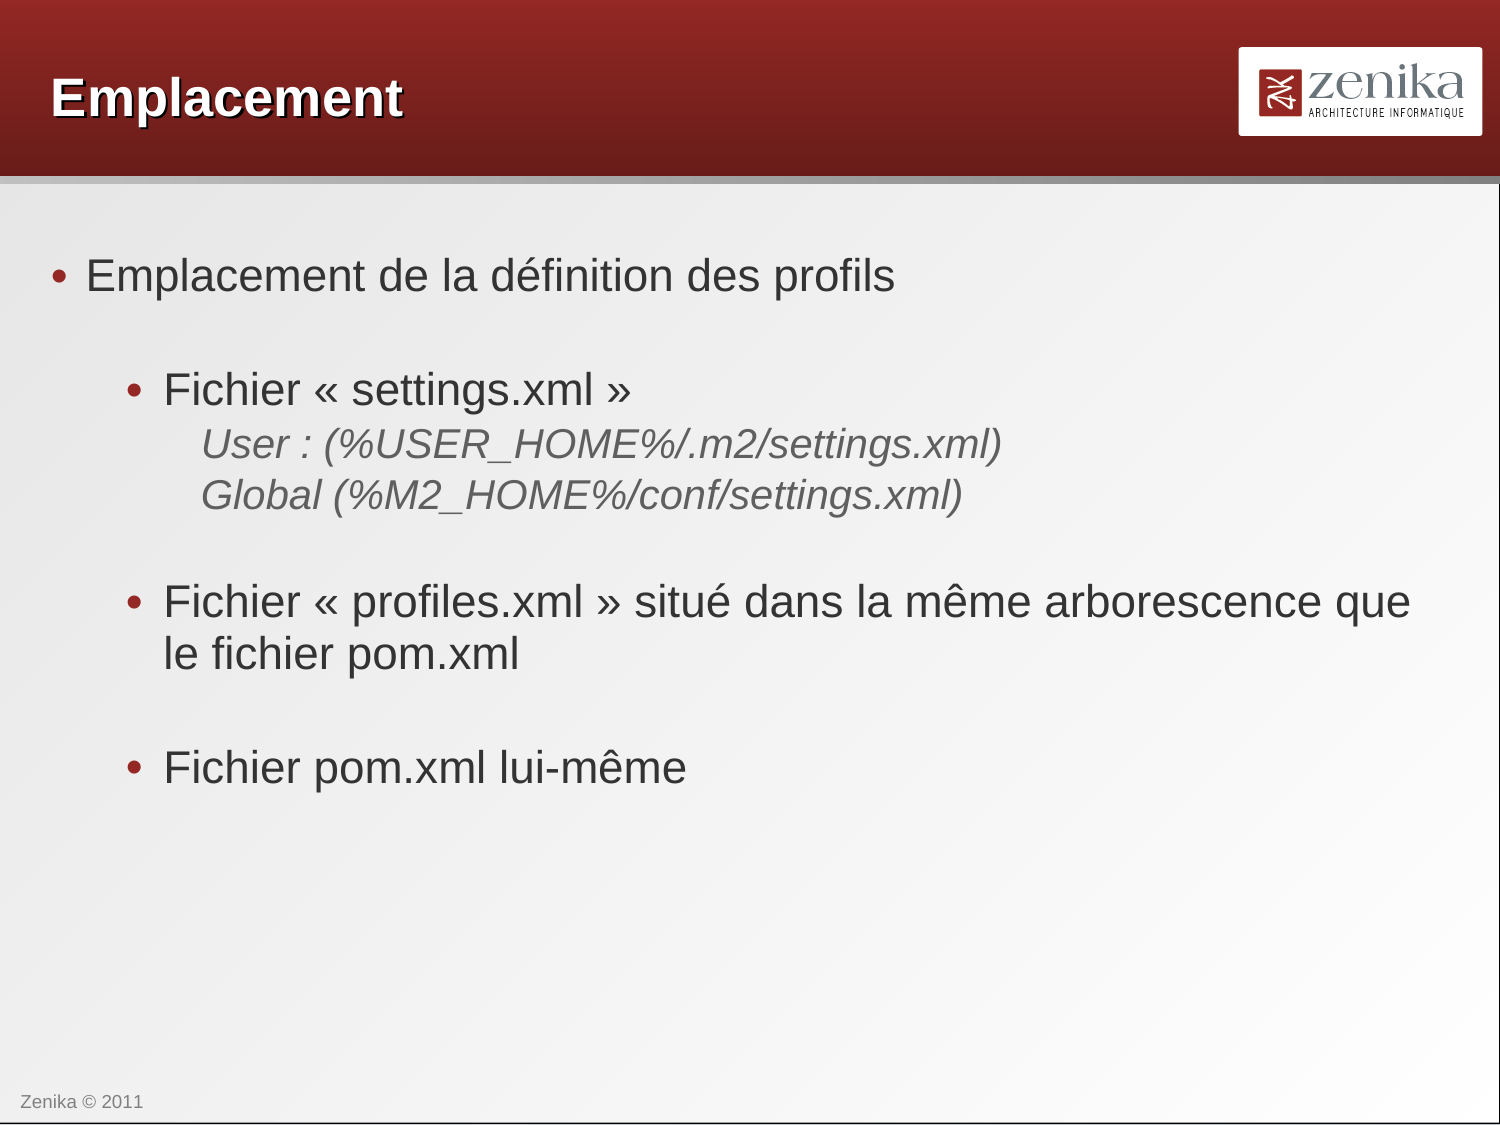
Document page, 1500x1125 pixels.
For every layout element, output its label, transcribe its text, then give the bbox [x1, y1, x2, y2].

picture [1257, 58, 1464, 125]
list Emplacement de la définition des profils Fichier « settings.xml » User : (%USER_HOME%/.m2/settings.xml) Global (%M2_HOME%/conf/settings.xml) Fichier « profiles.xml » situé dans la même arborescence que le fichier pom.xml Fichier pom.xml lui-même [50, 249, 1435, 1079]
title Emplacement [50, 15, 1206, 180]
